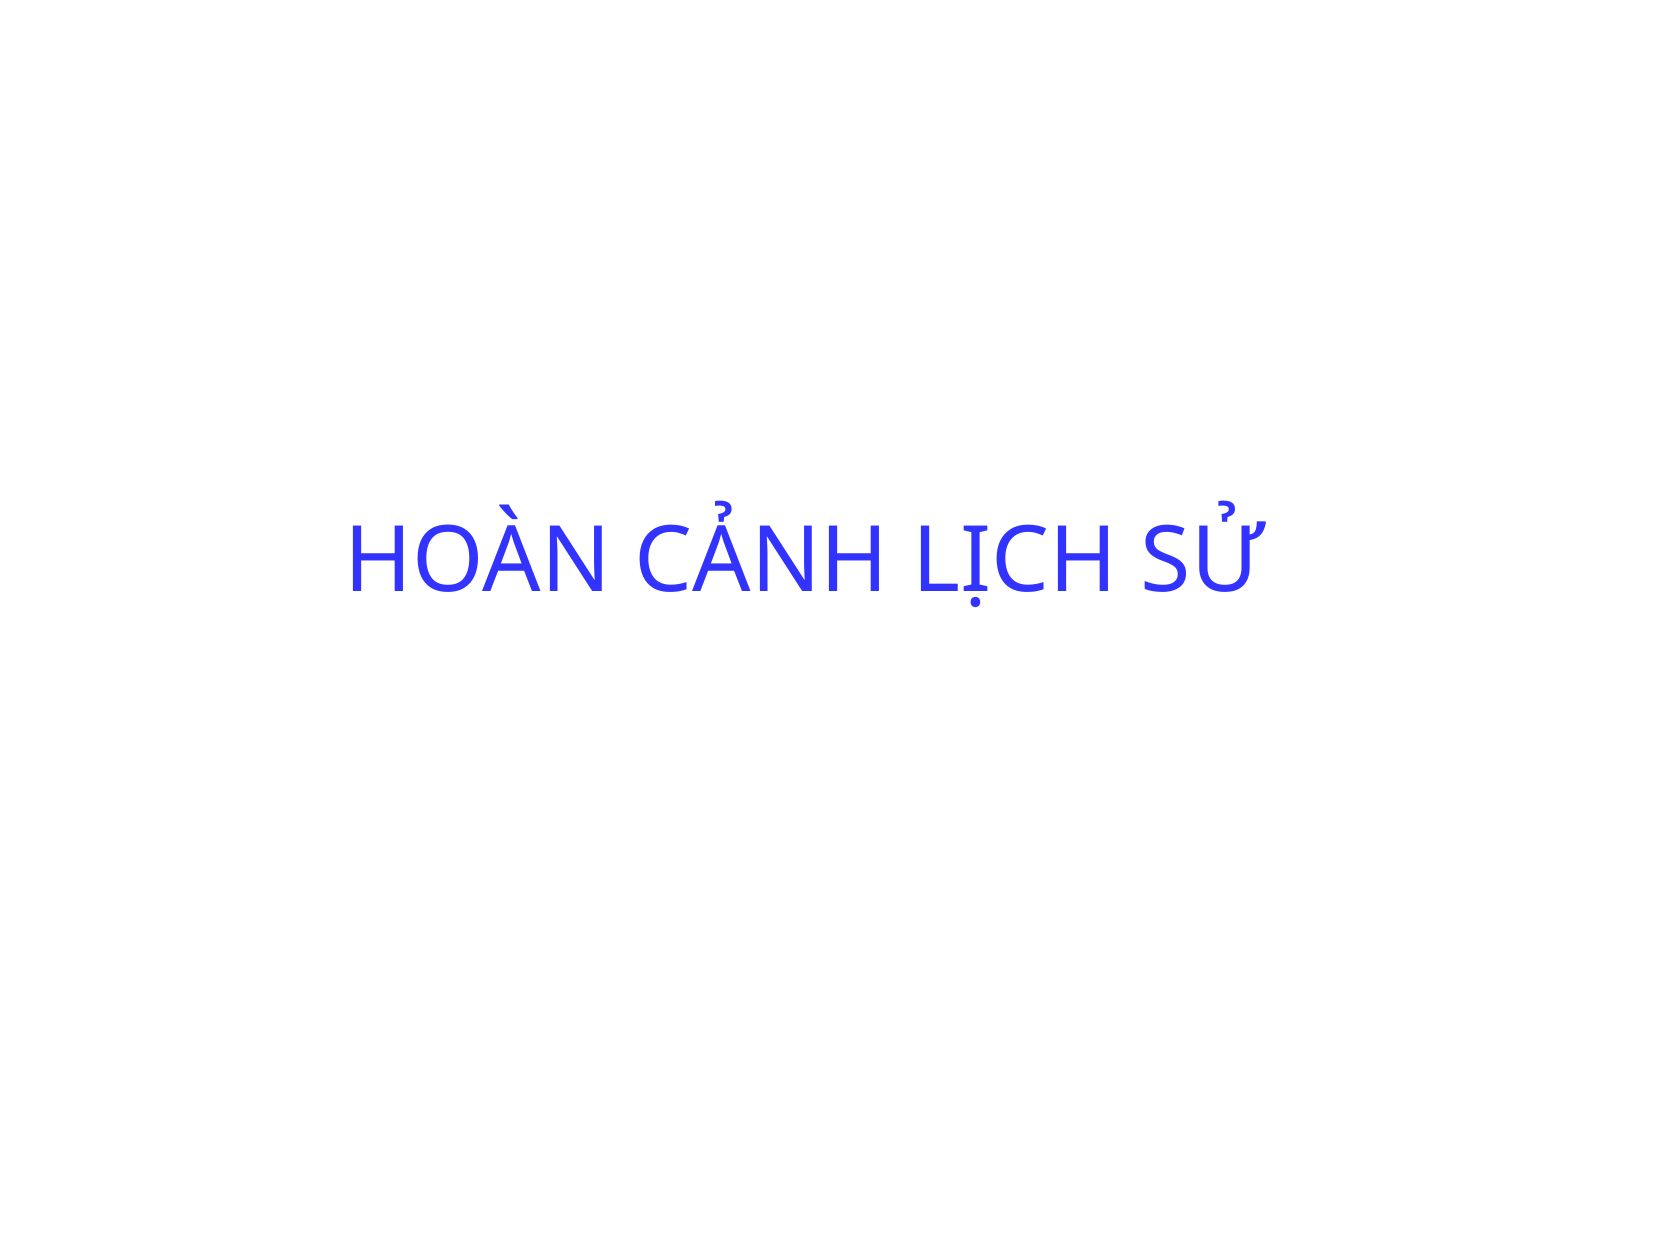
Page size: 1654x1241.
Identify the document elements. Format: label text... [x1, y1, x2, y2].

title HOÀN CẢNH LỊCH SỬ [60, 452, 1549, 661]
